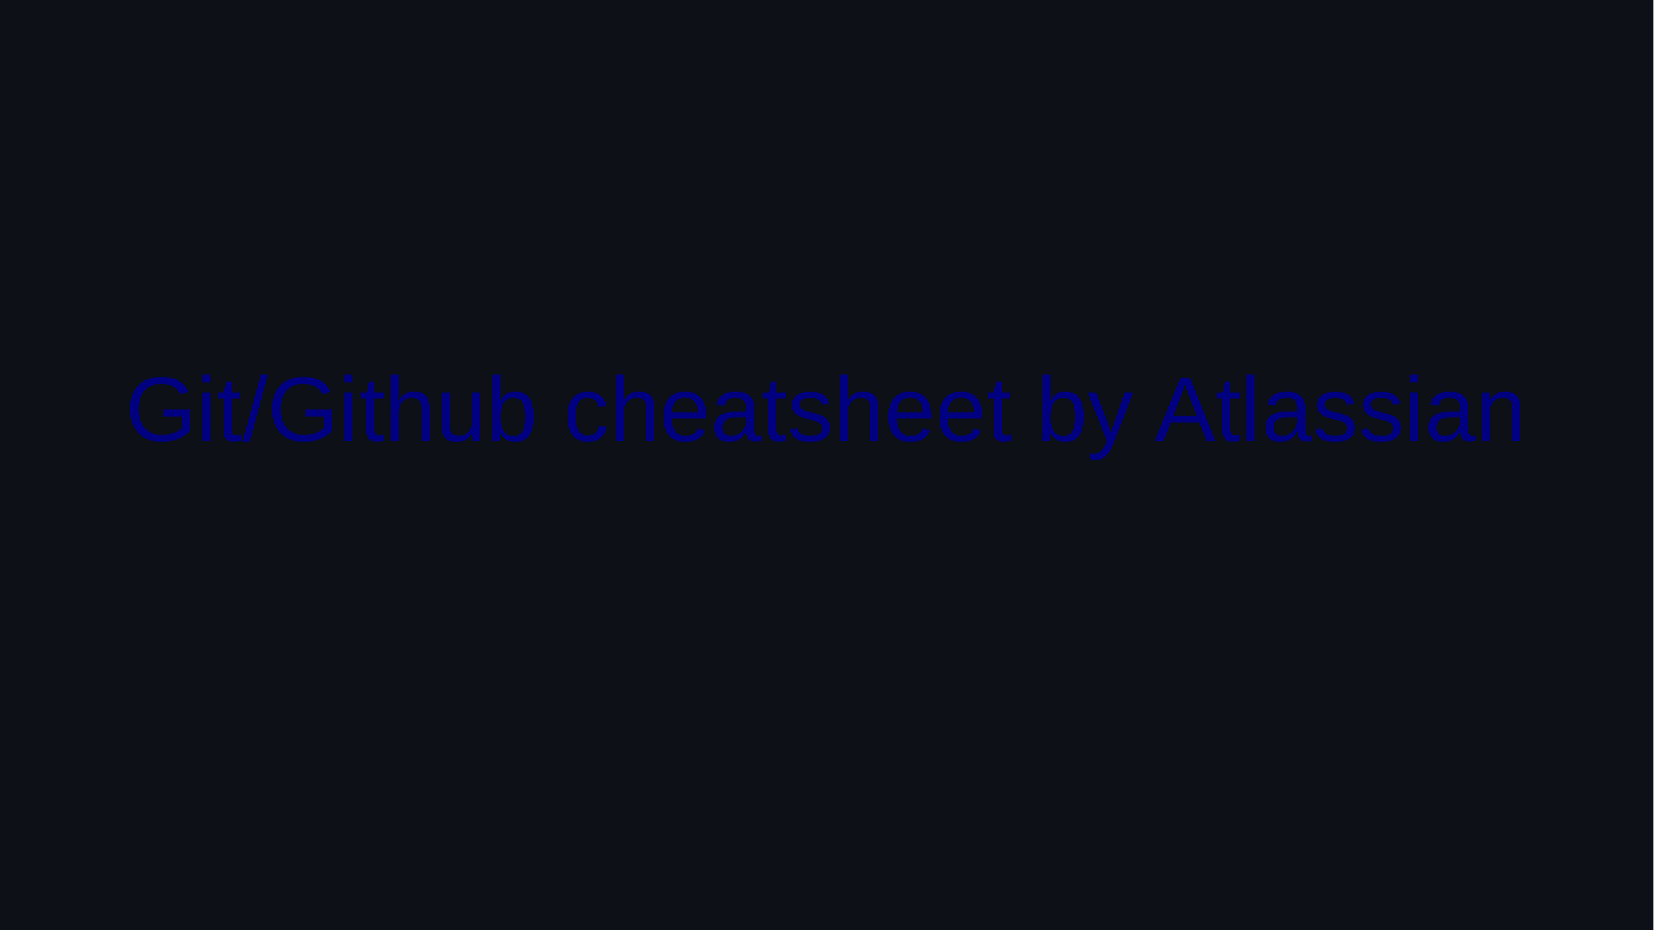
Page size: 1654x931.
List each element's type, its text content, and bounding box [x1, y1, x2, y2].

title Git/Github cheatsheet by Atlassian [82, 332, 1571, 488]
